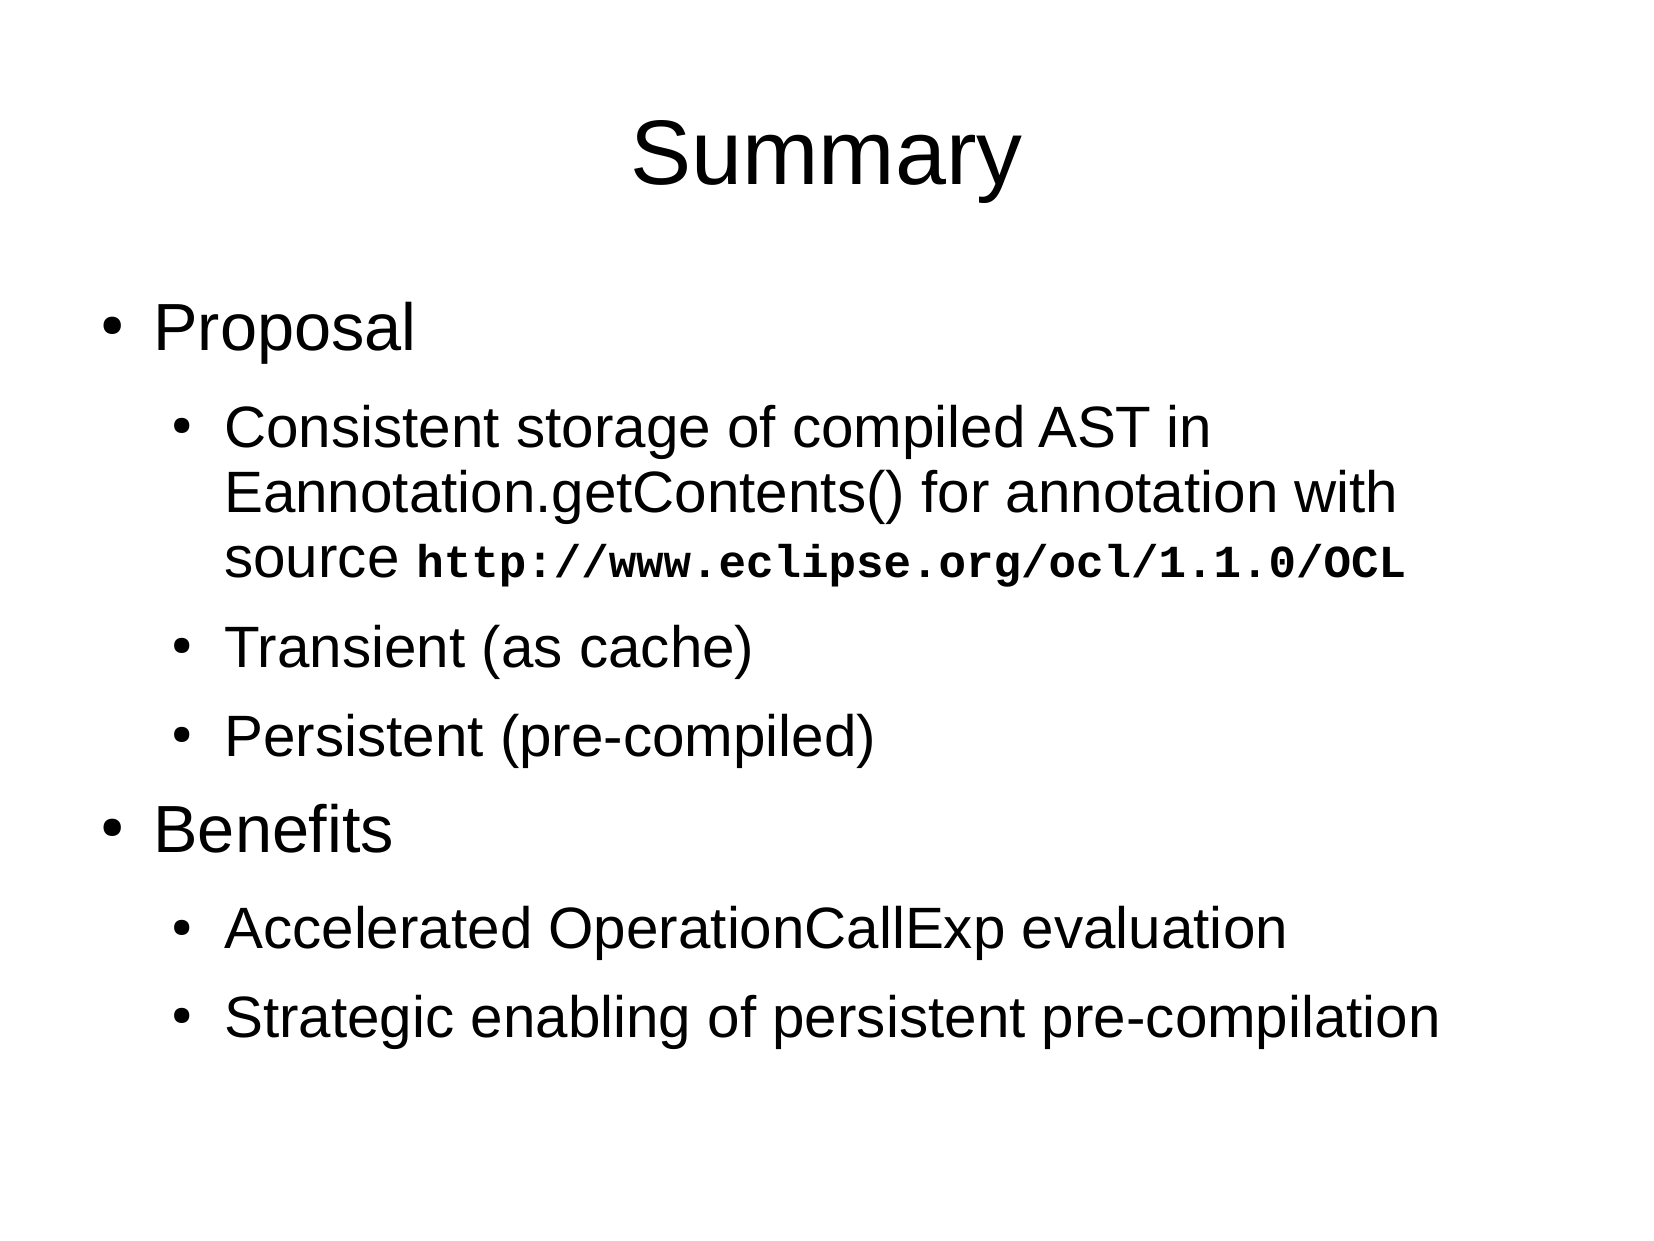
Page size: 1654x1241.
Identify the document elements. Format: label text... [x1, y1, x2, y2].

list Proposal Consistent storage of compiled AST in Eannotation.getContents() for annotation with source http://www.eclipse.org/ocl/1.1.0/OCL Transient (as cache) Persistent (pre-compiled) Benefits Accelerated OperationCallExp evaluation Strategic enabling of persistent pre-compilation [82, 290, 1571, 1094]
title Summary [82, 49, 1571, 257]
